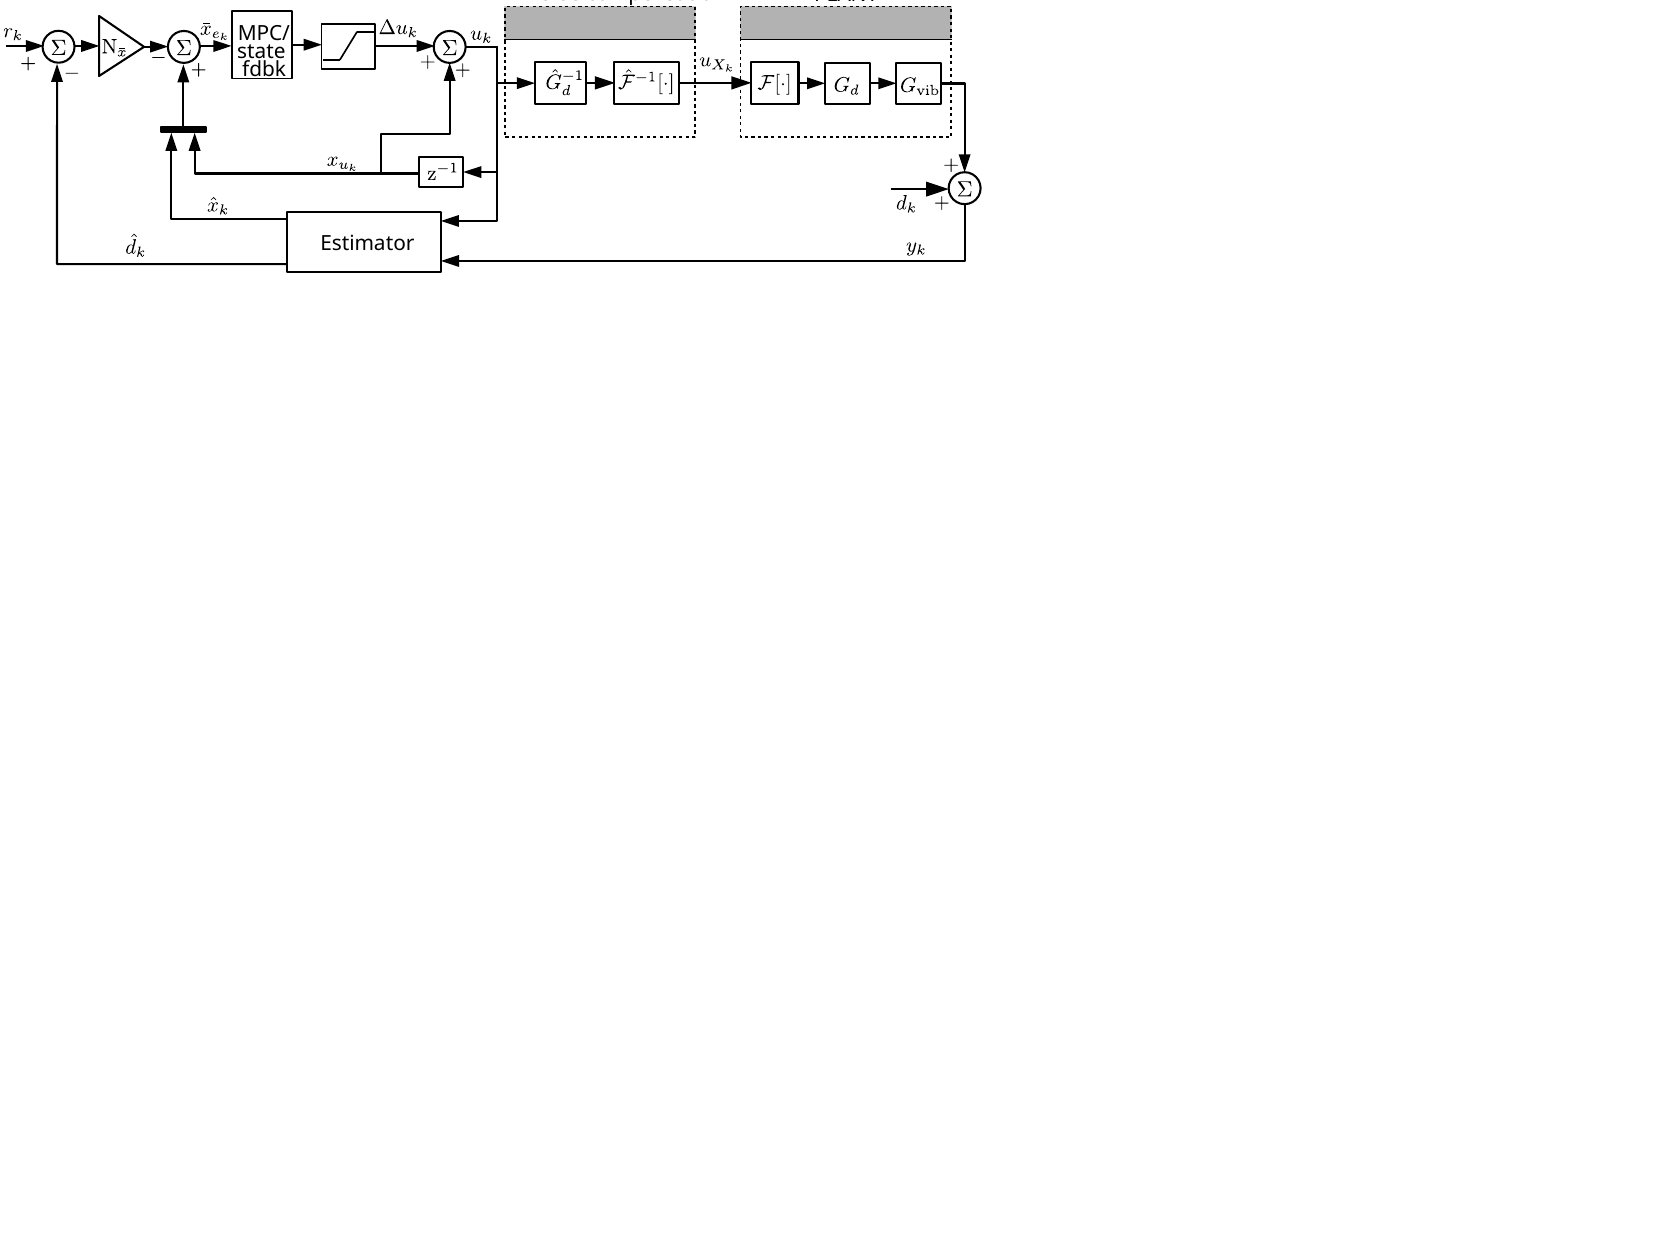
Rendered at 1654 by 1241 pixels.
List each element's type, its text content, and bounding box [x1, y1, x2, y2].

text_box [504, 50, 696, 138]
text_box Estimator [305, 220, 529, 337]
text_box [20, 56, 36, 71]
text_box [419, 30, 470, 78]
text_box [933, 196, 949, 211]
text_box [326, 156, 356, 172]
text_box [470, 30, 491, 43]
text_box PLANT [799, 0, 950, 82]
text_box [943, 158, 981, 205]
text_box [895, 195, 916, 213]
text_box [125, 233, 145, 257]
text_box PLANT [799, 83, 825, 93]
text_box [167, 22, 227, 77]
text_box PLANT [871, 84, 896, 93]
text_box [231, 10, 292, 20]
text_box [63, 72, 79, 79]
text_box Inverse compensation [493, 0, 823, 50]
text_box [740, 50, 952, 138]
text_box [207, 196, 228, 215]
text_box [699, 56, 732, 72]
text_box [160, 127, 206, 132]
text_box [321, 24, 375, 69]
text_box [3, 27, 21, 41]
text_box [906, 242, 925, 256]
text_box [42, 30, 75, 63]
text_box [99, 15, 144, 77]
text_box [419, 156, 464, 187]
text_box [287, 211, 441, 273]
text_box [150, 57, 165, 63]
text_box [378, 19, 416, 38]
text_box MPC/ state fdbk [222, 20, 352, 90]
